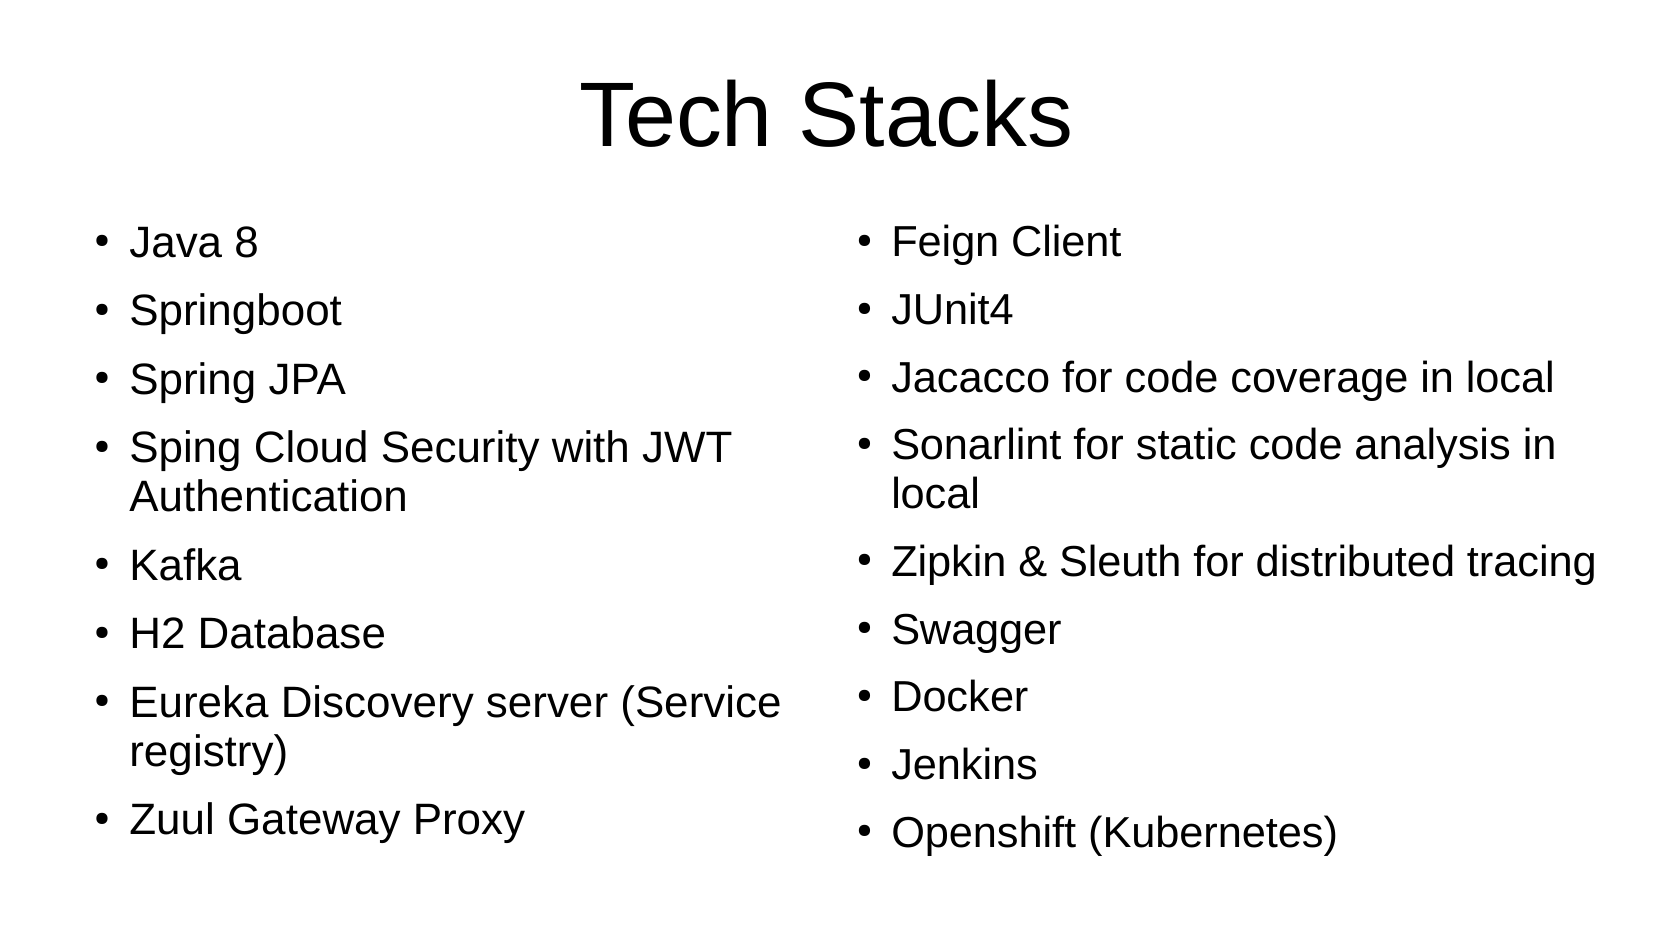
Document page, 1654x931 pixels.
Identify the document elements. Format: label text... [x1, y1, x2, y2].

title Tech Stacks [82, 37, 1571, 193]
list Feign Client JUnit4 Jacacco for code coverage in local Sonarlint for static code analysis in local Zipkin & Sleuth for distributed tracing Swagger Docker Jenkins Openshift (Kubernetes) [845, 217, 1606, 871]
list Java 8 Springboot Spring JPA Sping Cloud Security with JWT Authentication Kafka H2 Database Eureka Discovery server (Service registry) Zuul Gateway Proxy [82, 217, 809, 856]
